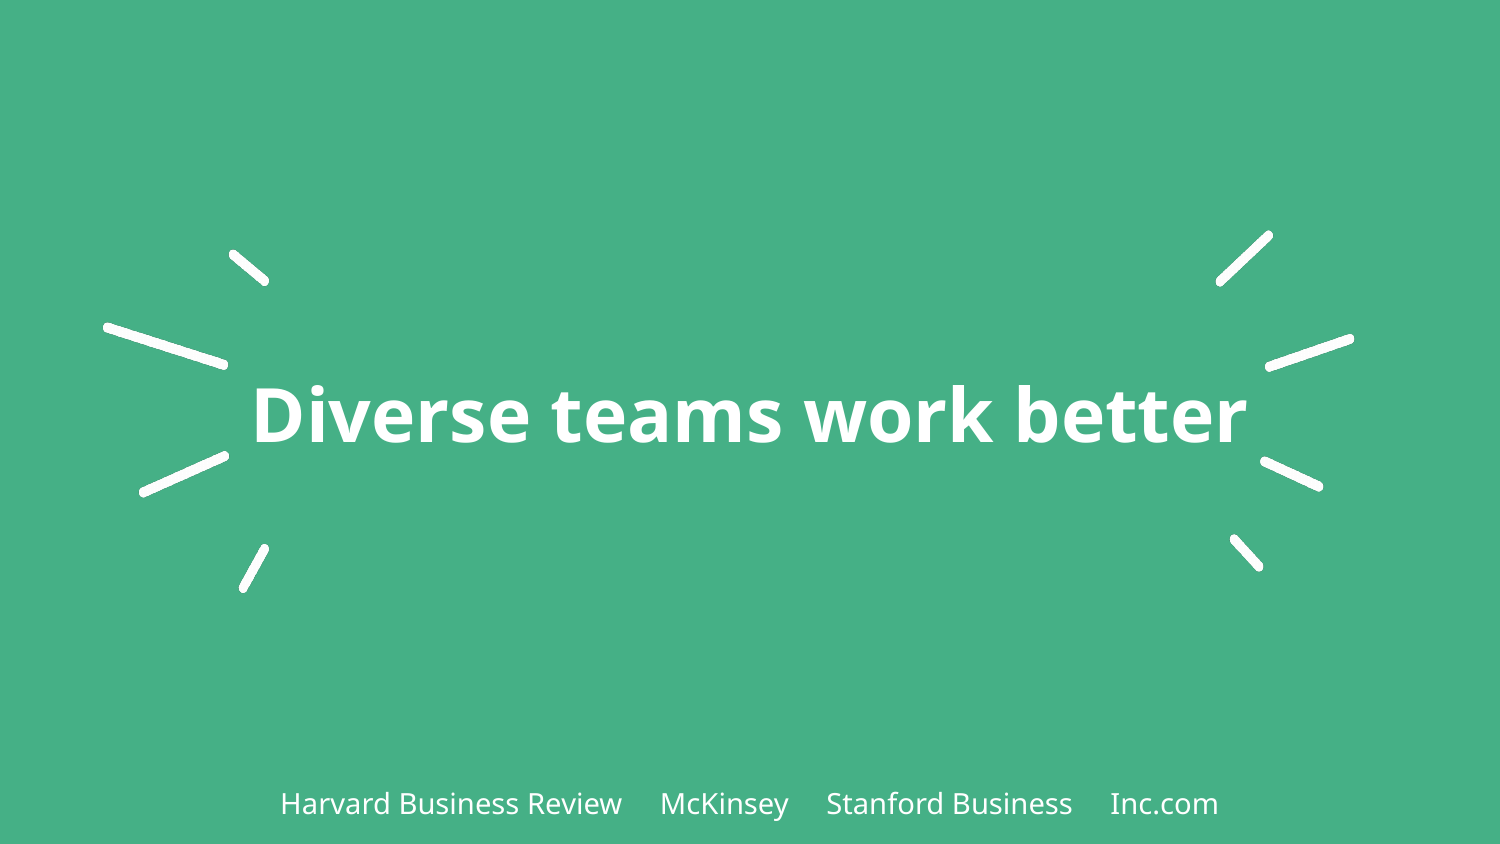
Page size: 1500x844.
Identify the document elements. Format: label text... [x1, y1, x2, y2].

text_box Harvard Business Review McKinsey Stanford Business Inc.com [51, 764, 1449, 844]
picture [91, 230, 281, 606]
picture [1200, 217, 1366, 593]
title Diverse teams work better [51, 0, 1449, 764]
